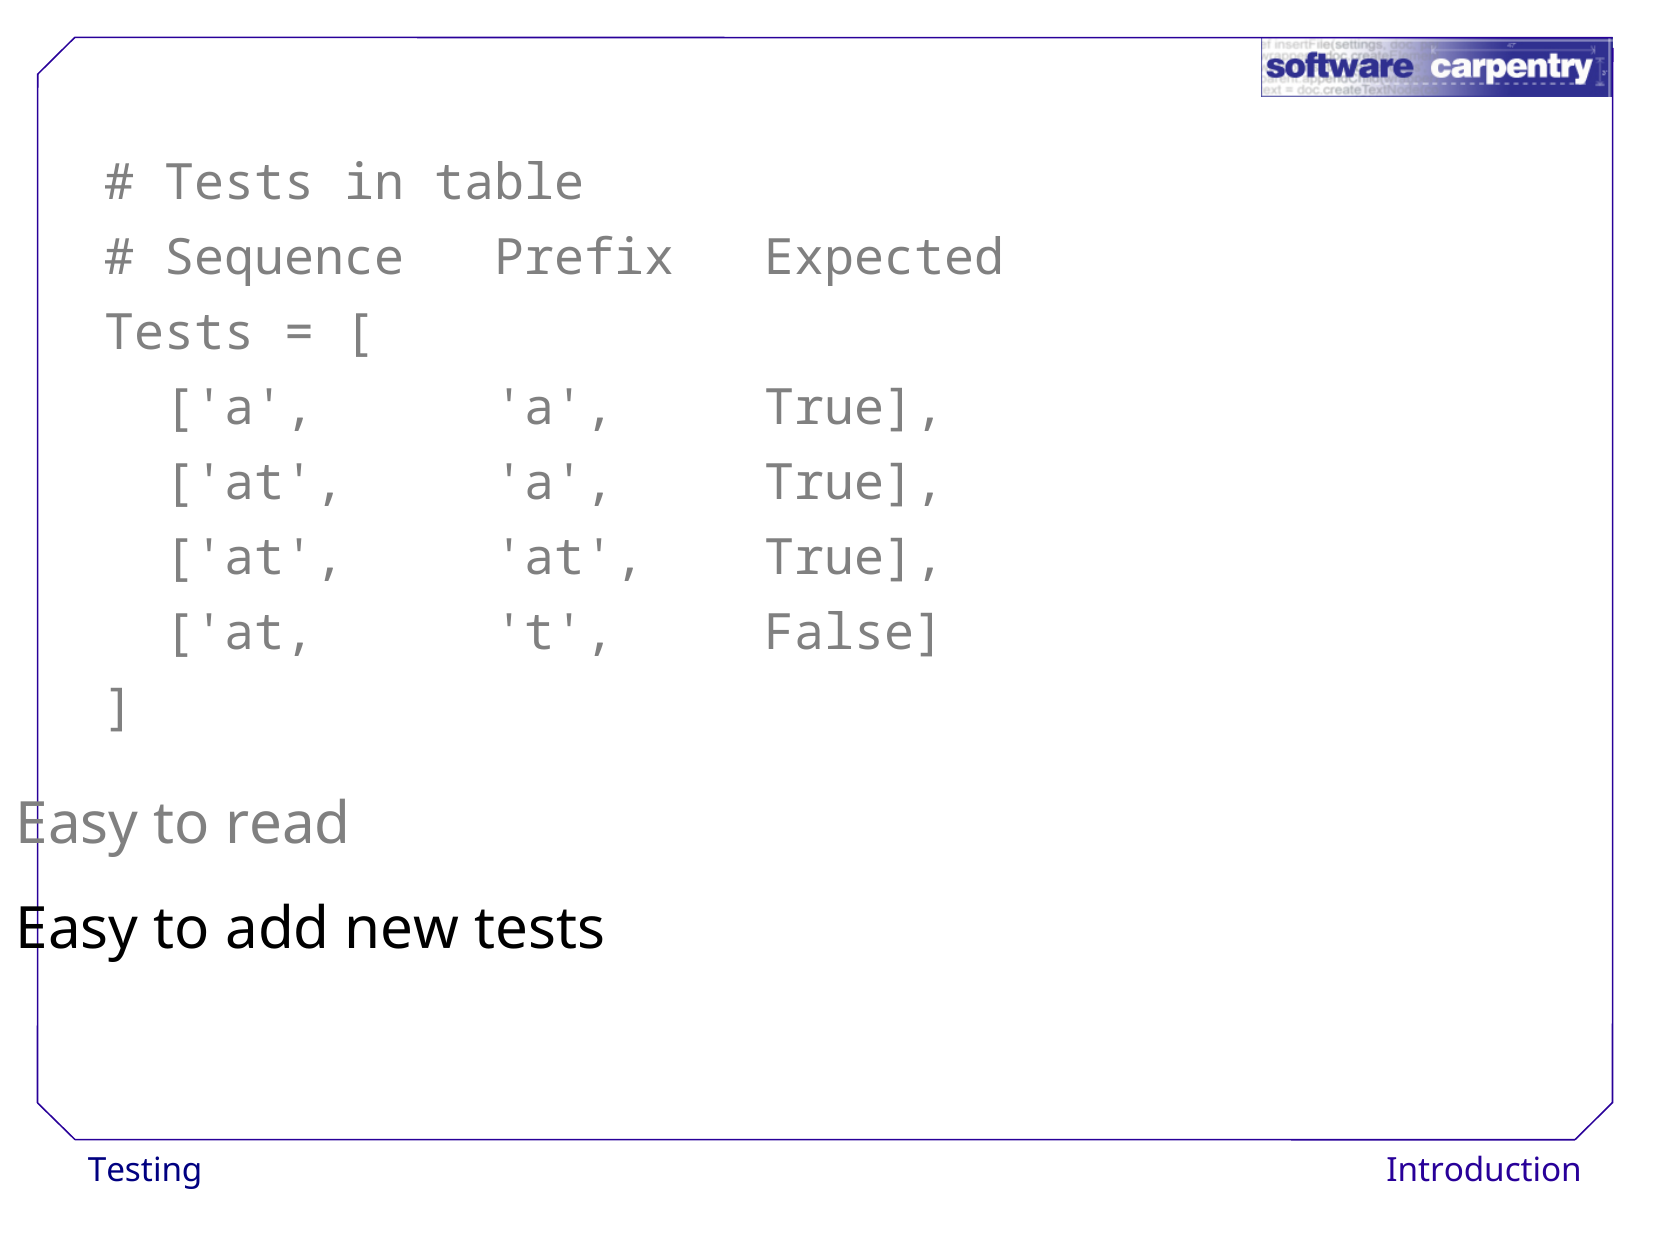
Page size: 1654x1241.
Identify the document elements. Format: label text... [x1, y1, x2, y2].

picture [1261, 39, 1613, 97]
text_box # Tests in table # Sequence Prefix Expected Tests = [ ['a', 'a', True], ['at', 'a', True], ['at', 'at', True], ['at, 't', False] ] [89, 126, 1512, 762]
text_box Easy to read Easy to add new tests [1, 742, 771, 969]
